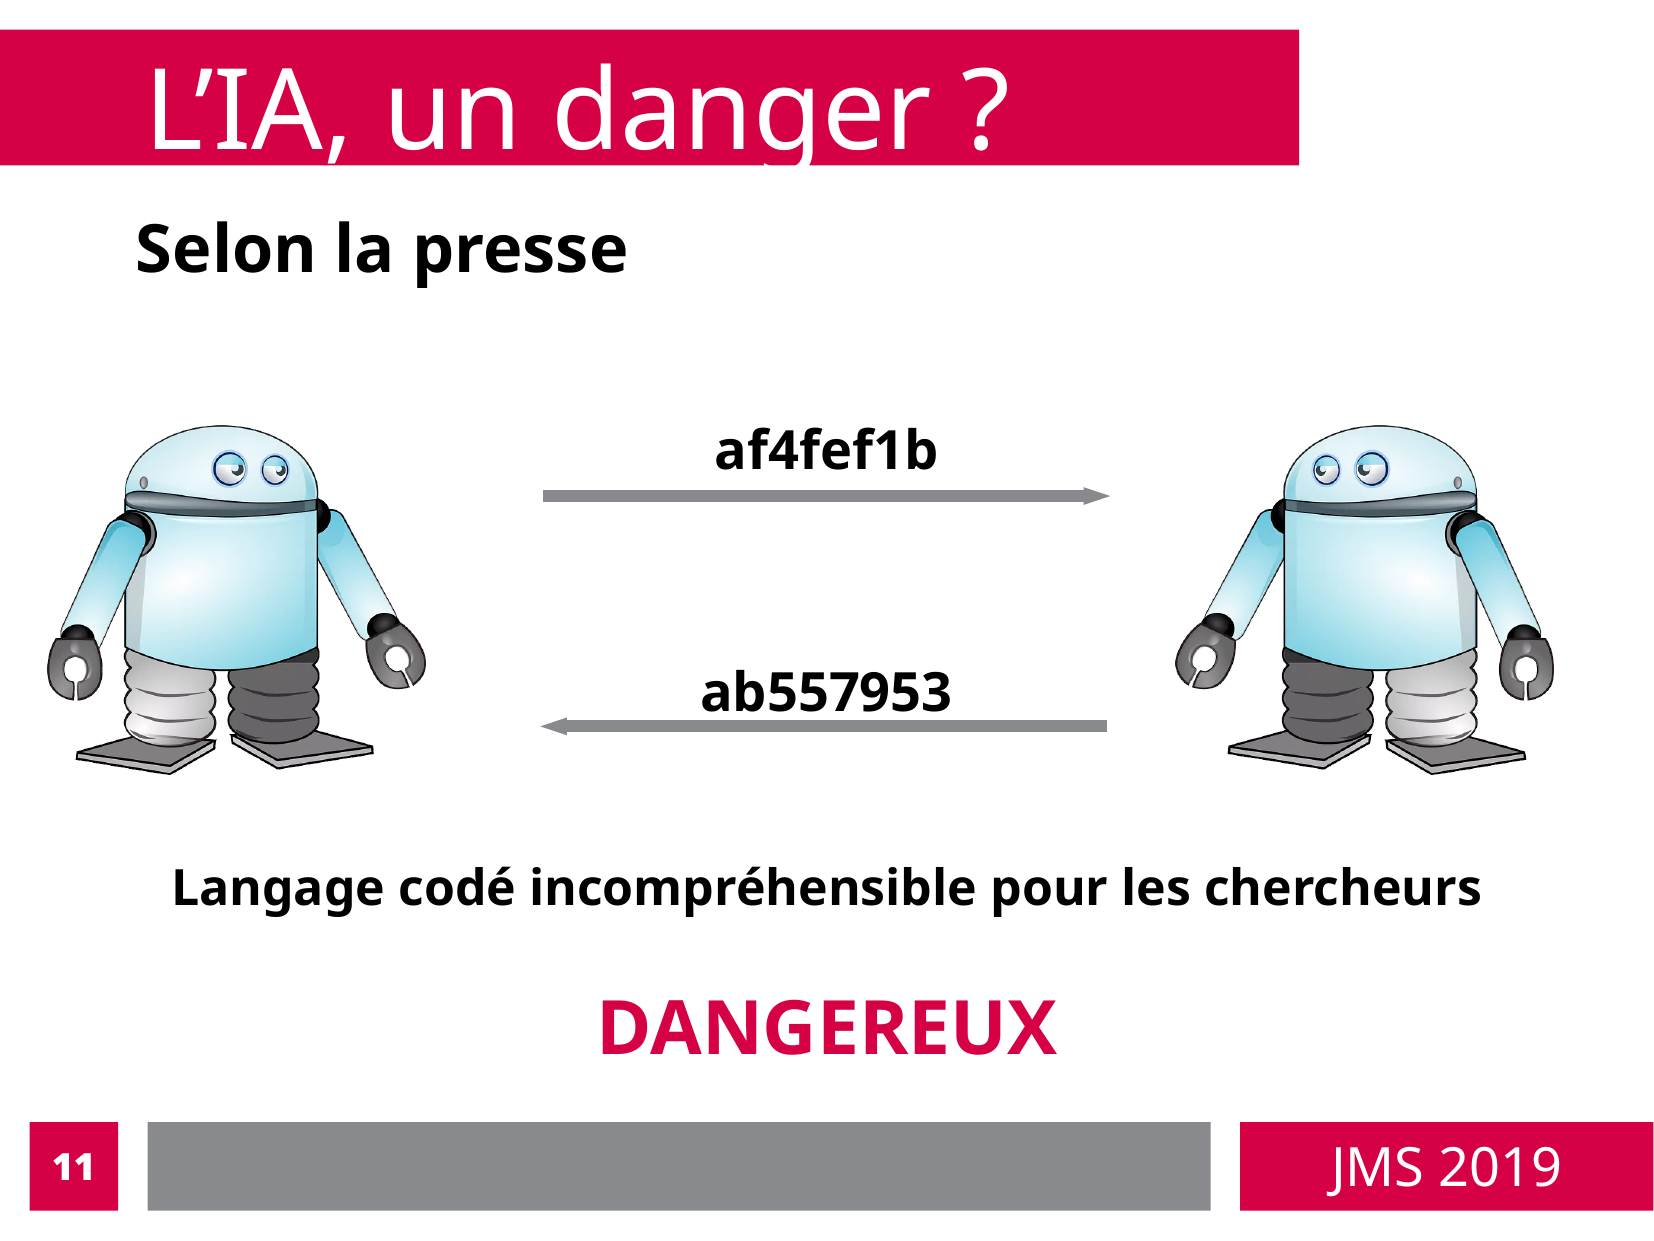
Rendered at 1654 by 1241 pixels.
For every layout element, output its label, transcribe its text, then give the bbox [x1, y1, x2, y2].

text_box DANGEREUX [289, 973, 1365, 1076]
picture [1175, 425, 1554, 775]
picture [47, 448, 426, 775]
text_box Selon la presse [0, 45, 875, 448]
title L’IA, un danger ? [0, 29, 1229, 178]
text_box af4fef1b [566, 409, 1087, 488]
text_box Langage codé incompréhensible pour les chercheurs [41, 820, 1613, 952]
text_box ab557953 [566, 652, 1087, 730]
